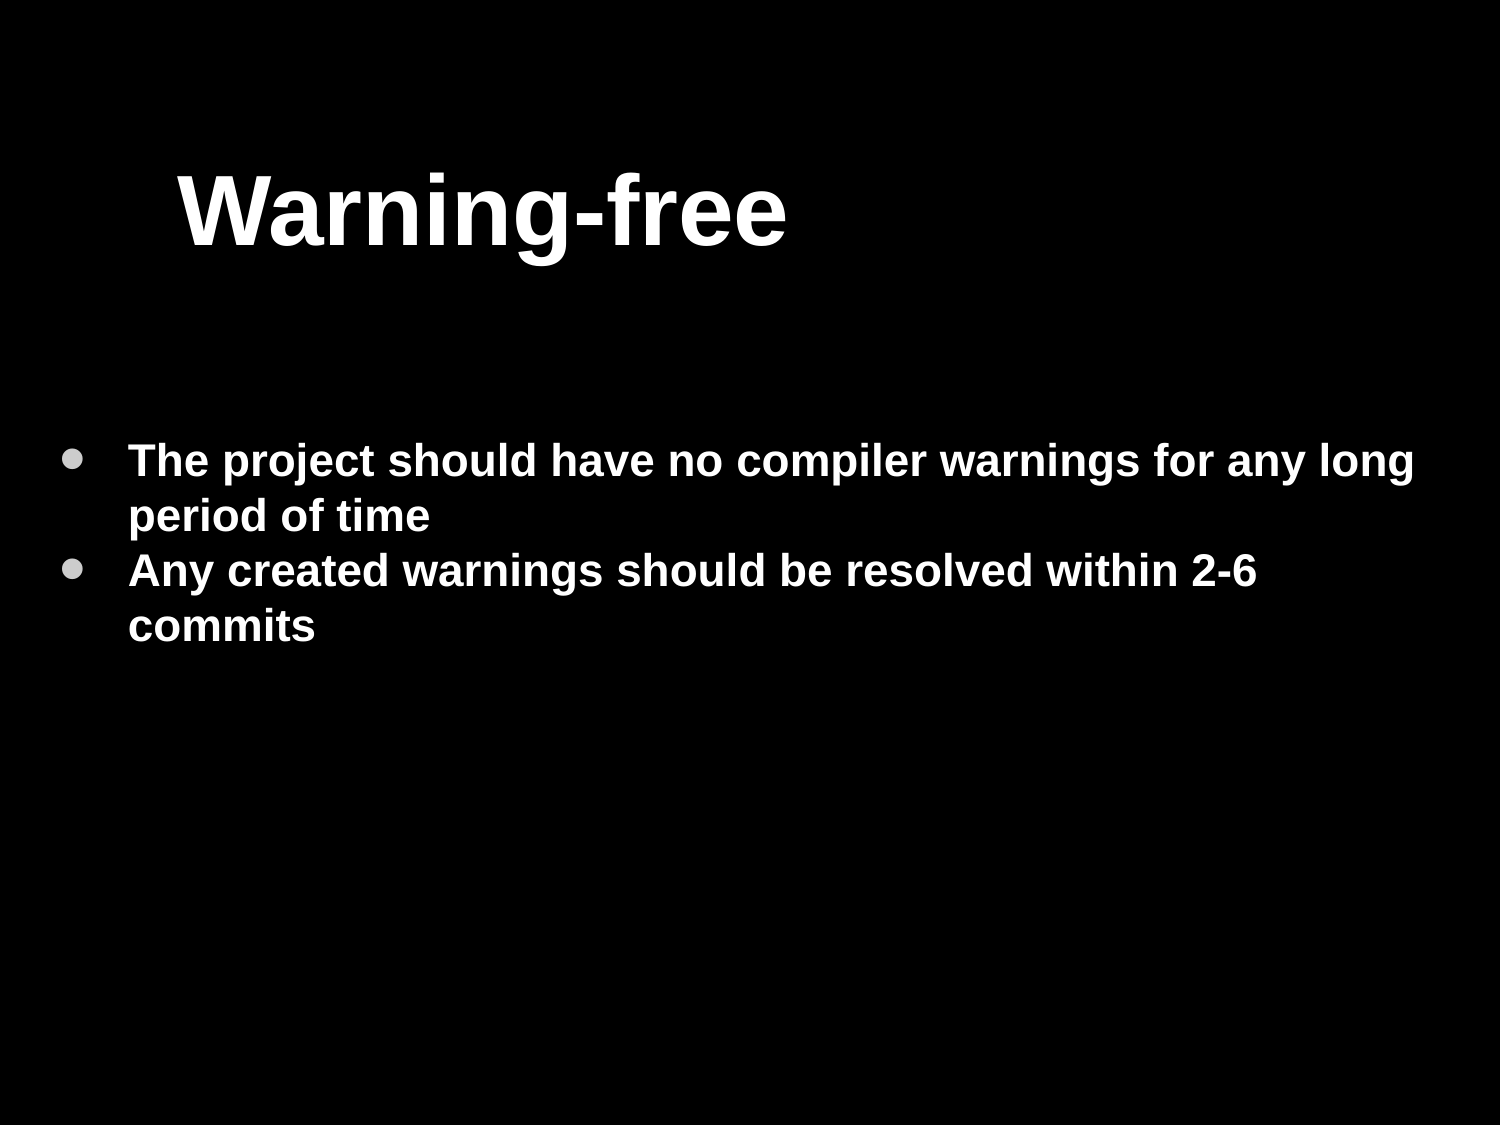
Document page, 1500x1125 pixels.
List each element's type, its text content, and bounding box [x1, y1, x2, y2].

subtitle The project should have no compiler warnings for any long period of time Any created warnings should be resolved within 2-6 commits [37, 299, 1475, 782]
title Warning-free [112, 96, 1388, 299]
